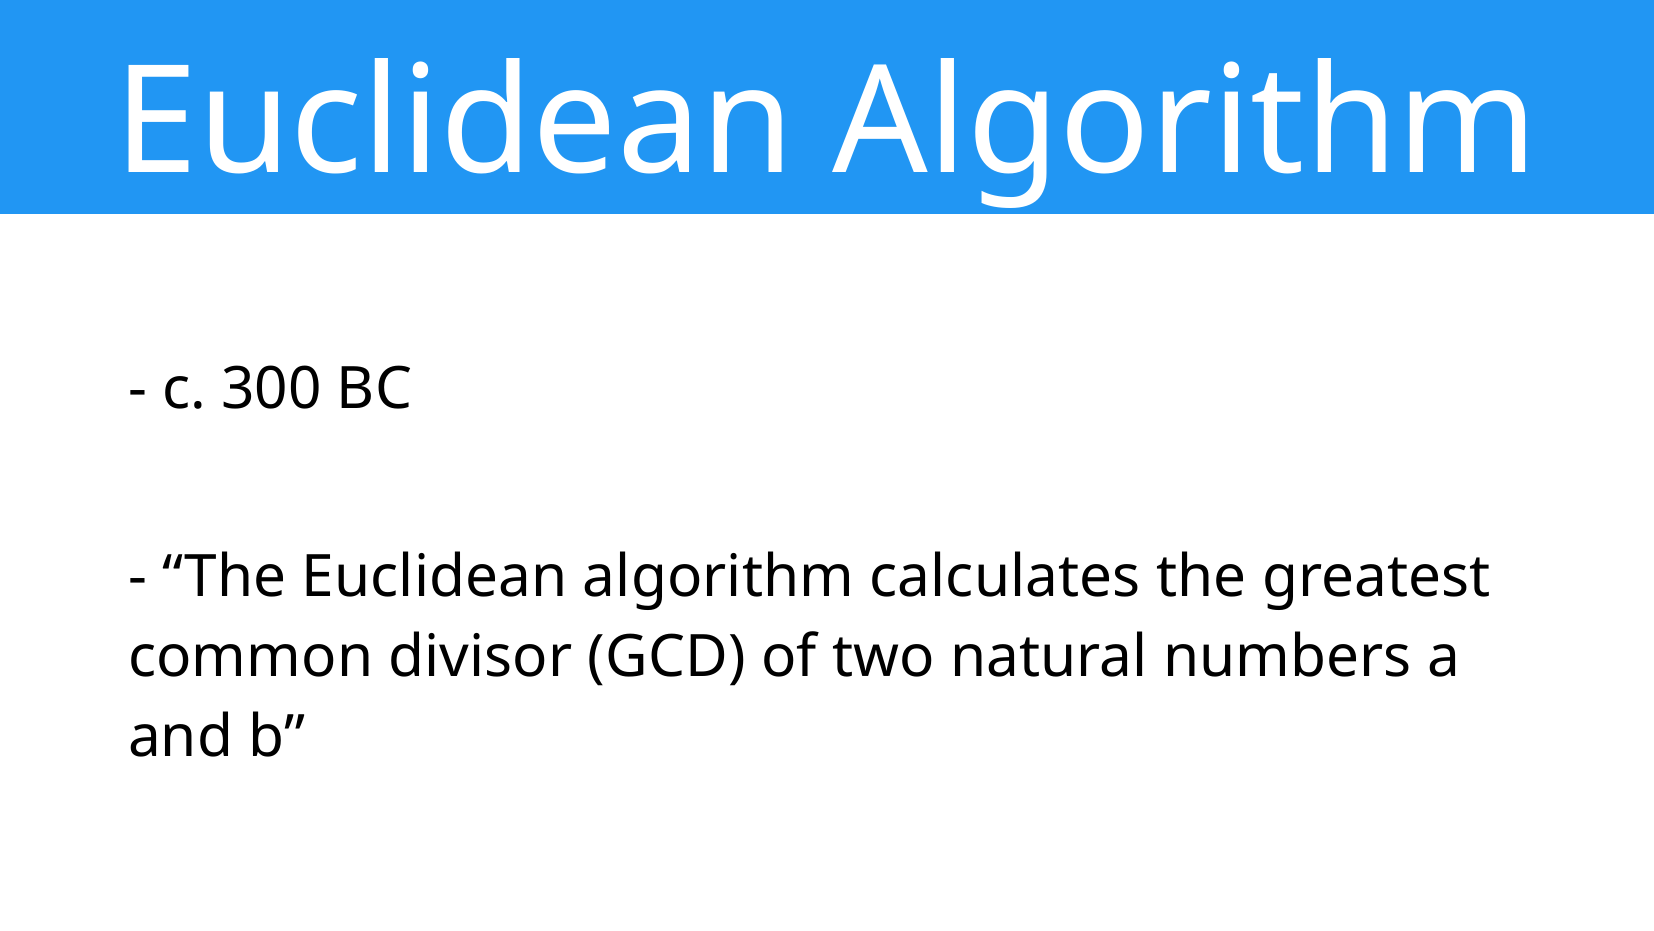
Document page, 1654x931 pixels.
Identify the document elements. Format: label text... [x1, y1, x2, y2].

title Euclidean Algorithm [82, 37, 1571, 193]
list - c. 300 BC - “The Euclidean algorithm calculates the greatest common divisor (GCD) of two natural numbers a and b” [82, 345, 1571, 781]
